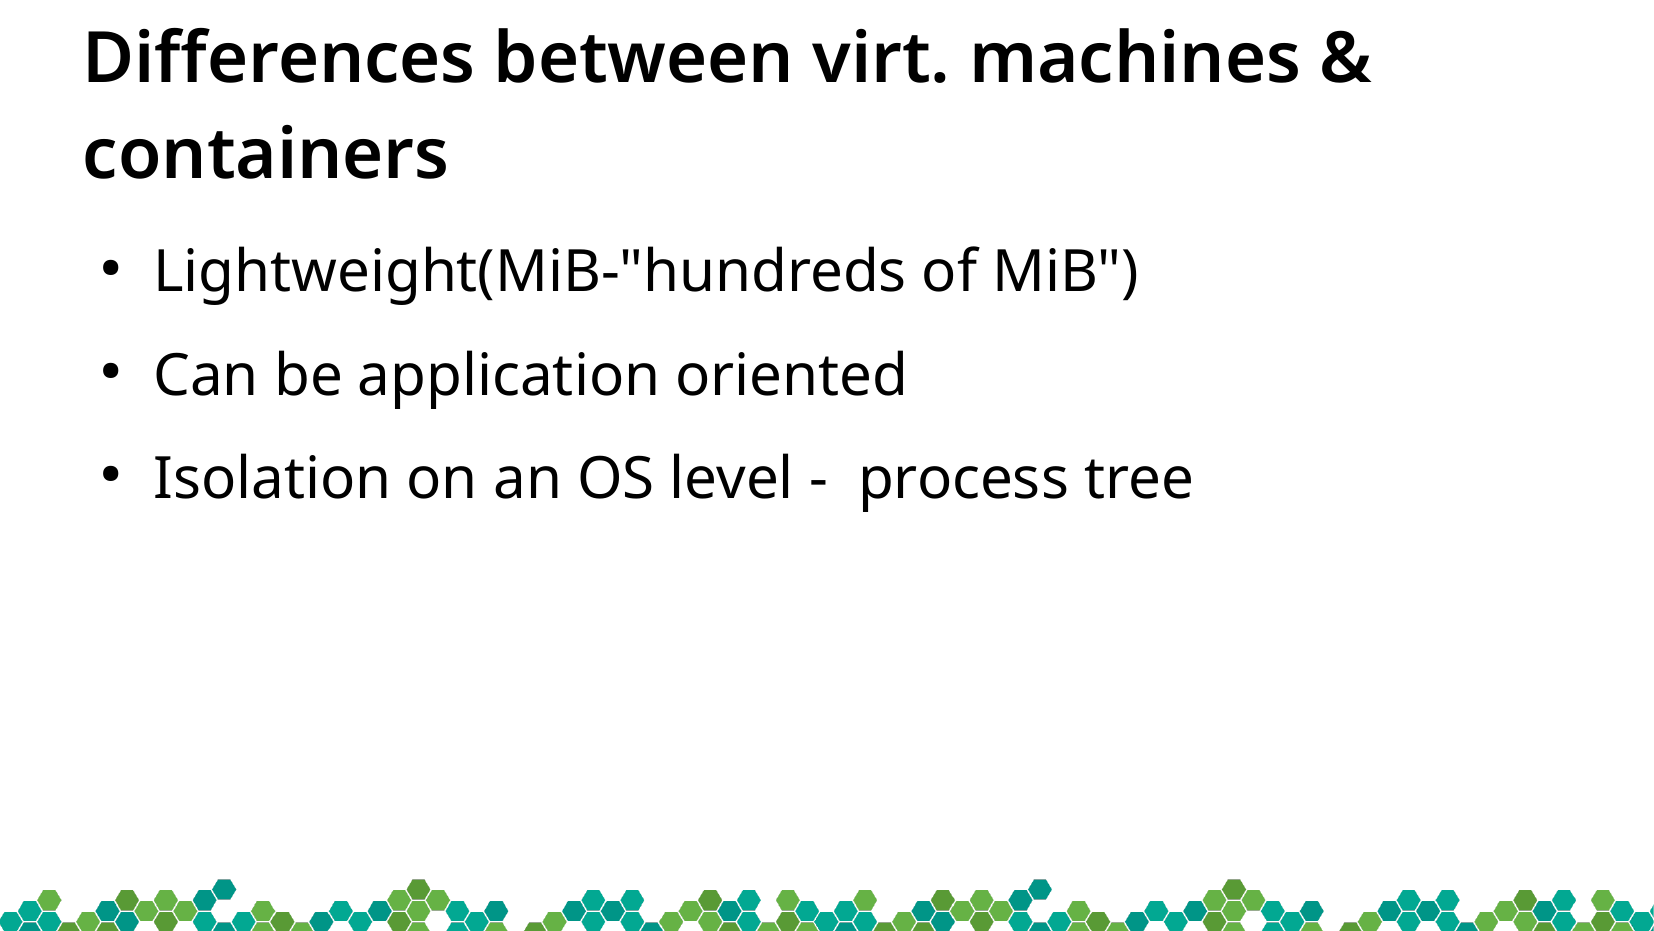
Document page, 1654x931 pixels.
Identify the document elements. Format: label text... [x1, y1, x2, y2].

list Lightweight(MiB-"hundreds of MiB") Can be application oriented Isolation on an OS level - process tree [82, 229, 1571, 867]
picture [0, 871, 1654, 931]
title Differences between virt. machines & containers [82, 20, 1571, 185]
